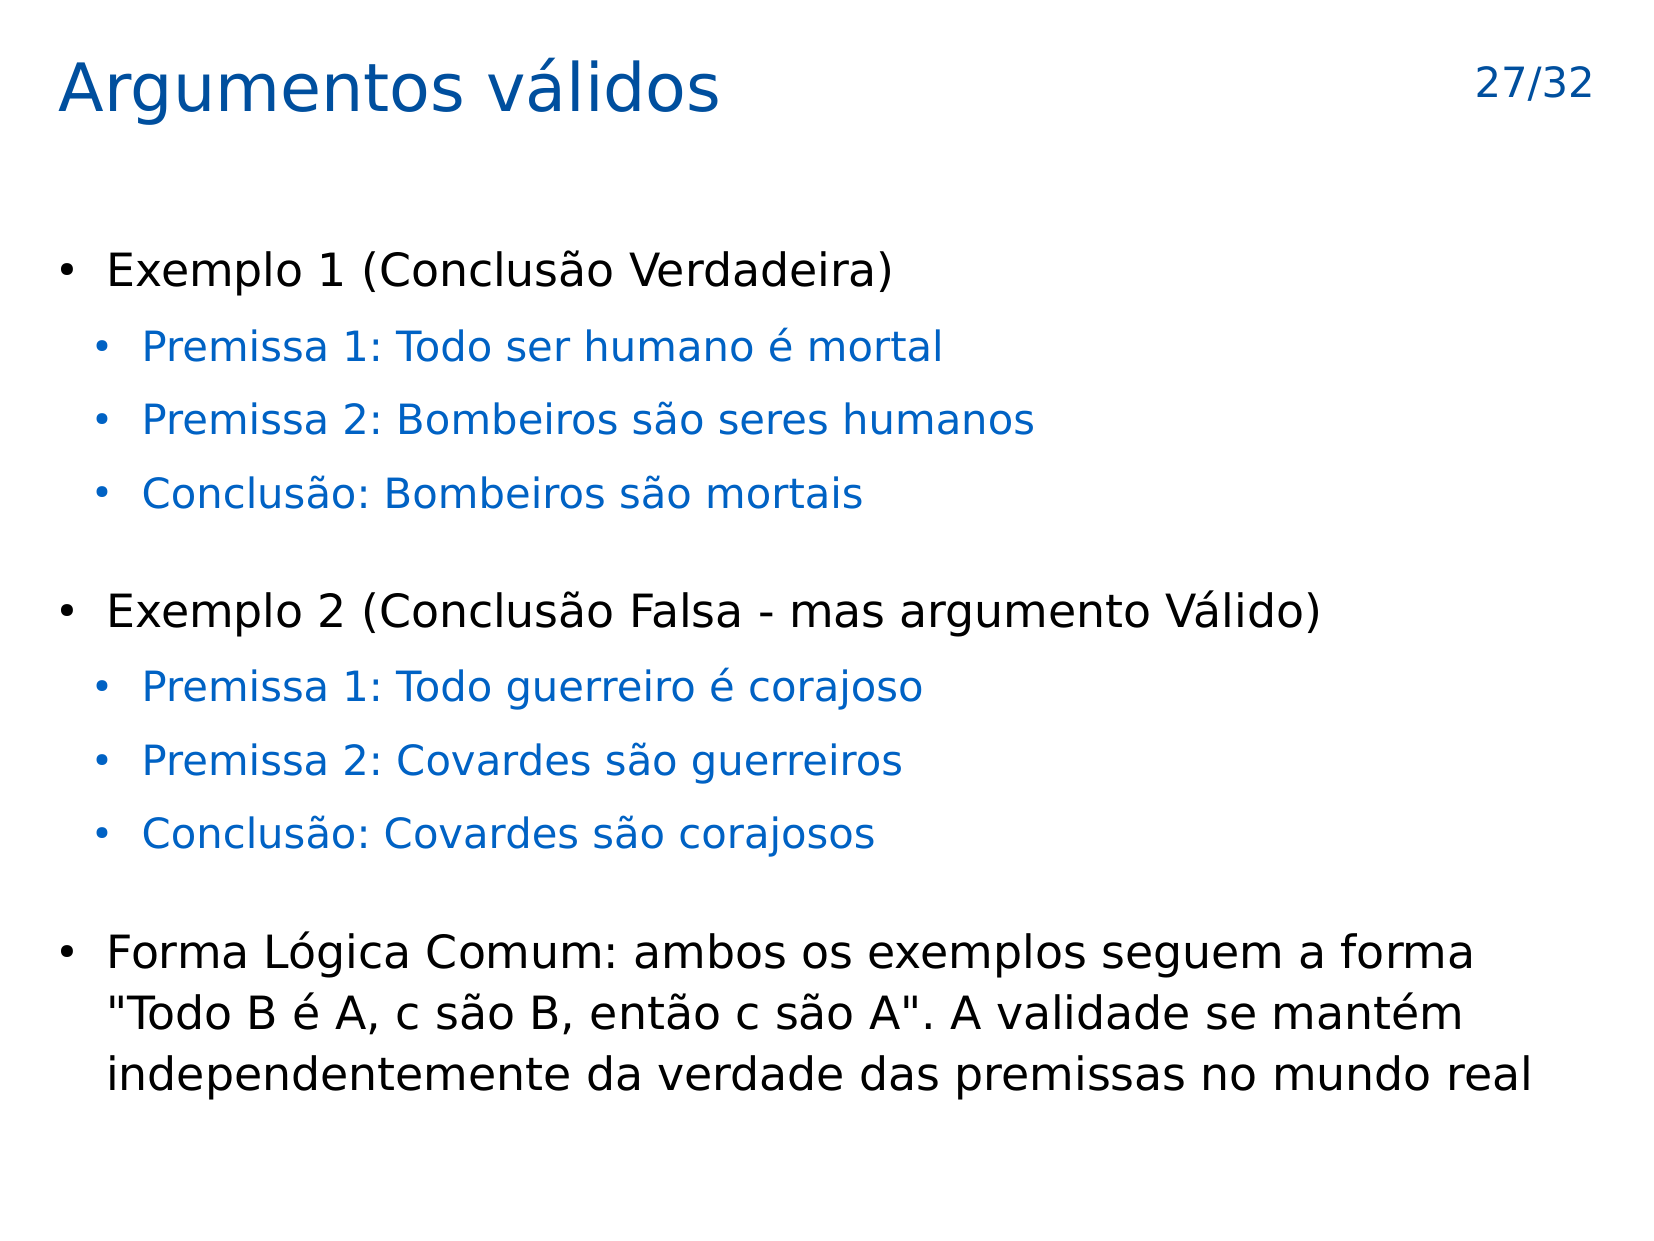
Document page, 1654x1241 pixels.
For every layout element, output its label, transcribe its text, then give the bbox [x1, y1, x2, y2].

title Argumentos válidos [59, 29, 1625, 148]
list Exemplo 1 (Conclusão Verdadeira) Premissa 1: Todo ser humano é mortal Premissa 2: Bombeiros são seres humanos Conclusão: Bombeiros são mortais Exemplo 2 (Conclusão Falsa - mas argumento Válido) Premissa 1: Todo guerreiro é corajoso Premissa 2: Covardes são guerreiros Conclusão: Covardes são corajosos Forma Lógica Comum: ambos os exemplos seguem a forma "Todo B é A, c são B, então c são A". A validade se mantém independentemente da verdade das premissas no mundo real [59, 236, 1595, 1182]
